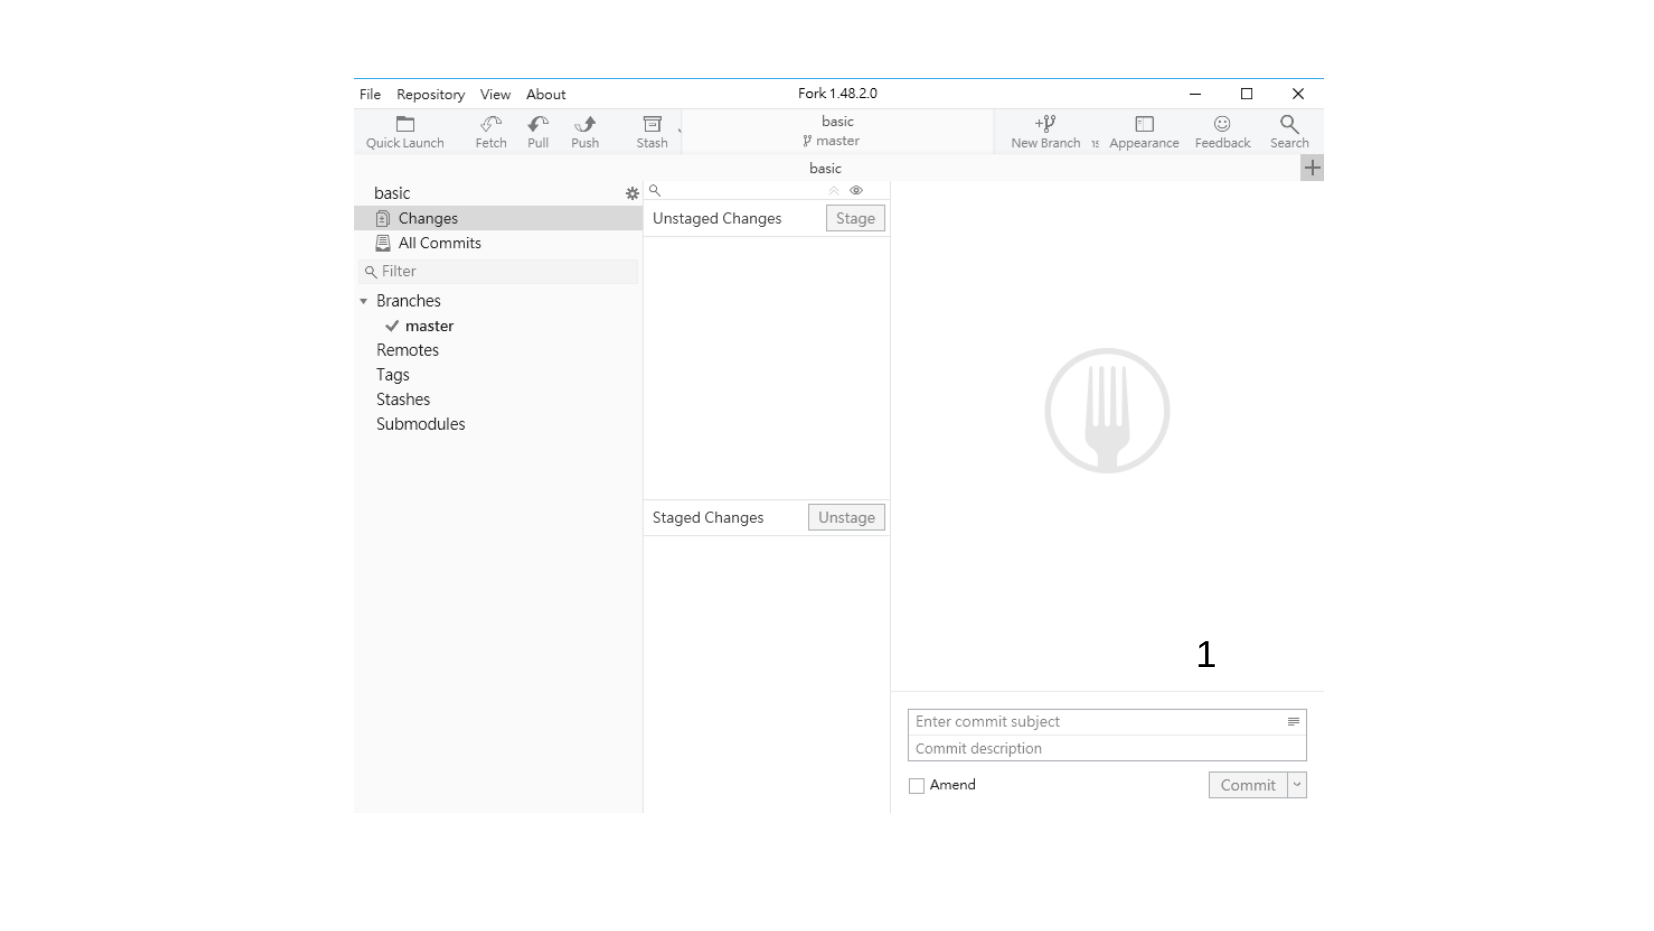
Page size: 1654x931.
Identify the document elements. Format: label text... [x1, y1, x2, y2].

text_box 1 [1181, 625, 1317, 683]
picture [354, 78, 1324, 813]
